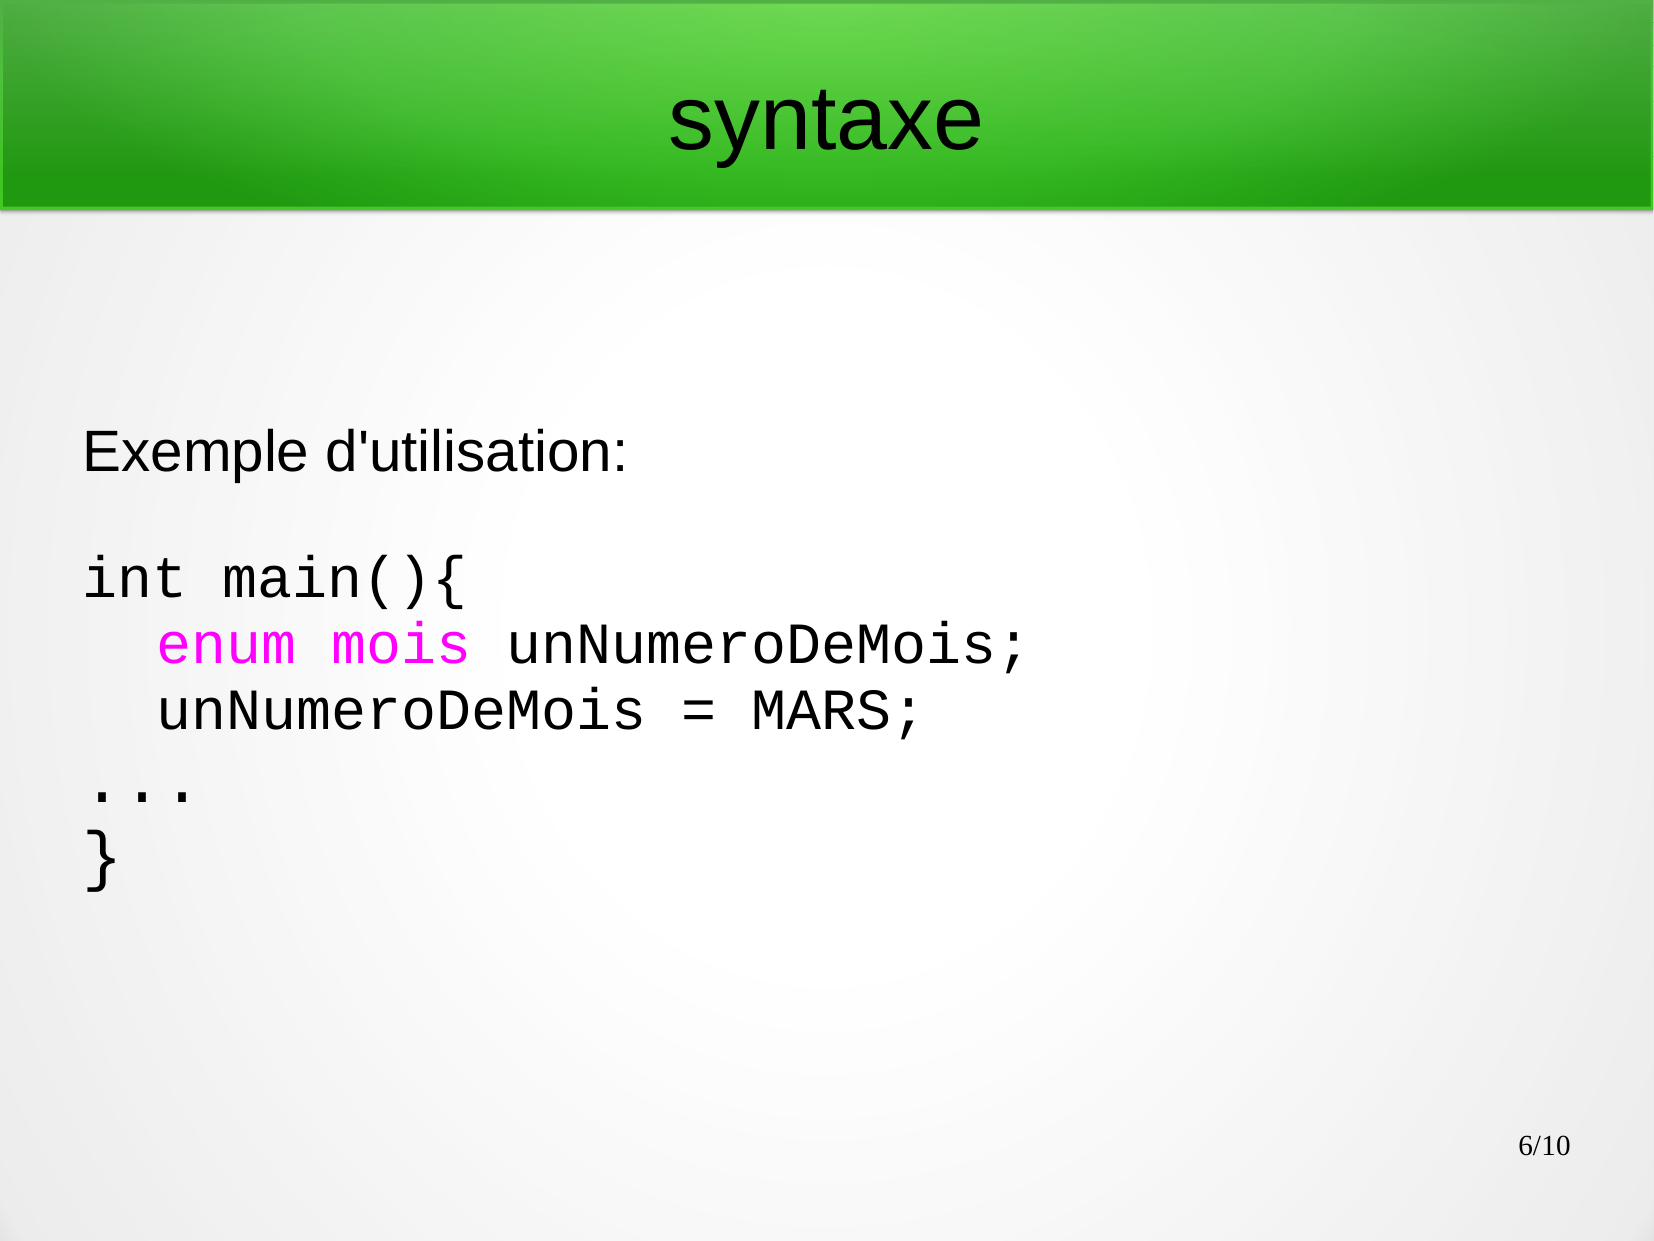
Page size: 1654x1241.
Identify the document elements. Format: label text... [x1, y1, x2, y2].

title syntaxe [82, 47, 1571, 189]
subtitle Exemple d'utilisation: int main(){ enum mois unNumeroDeMois; unNumeroDeMois = MARS; ... } [82, 299, 1571, 1019]
